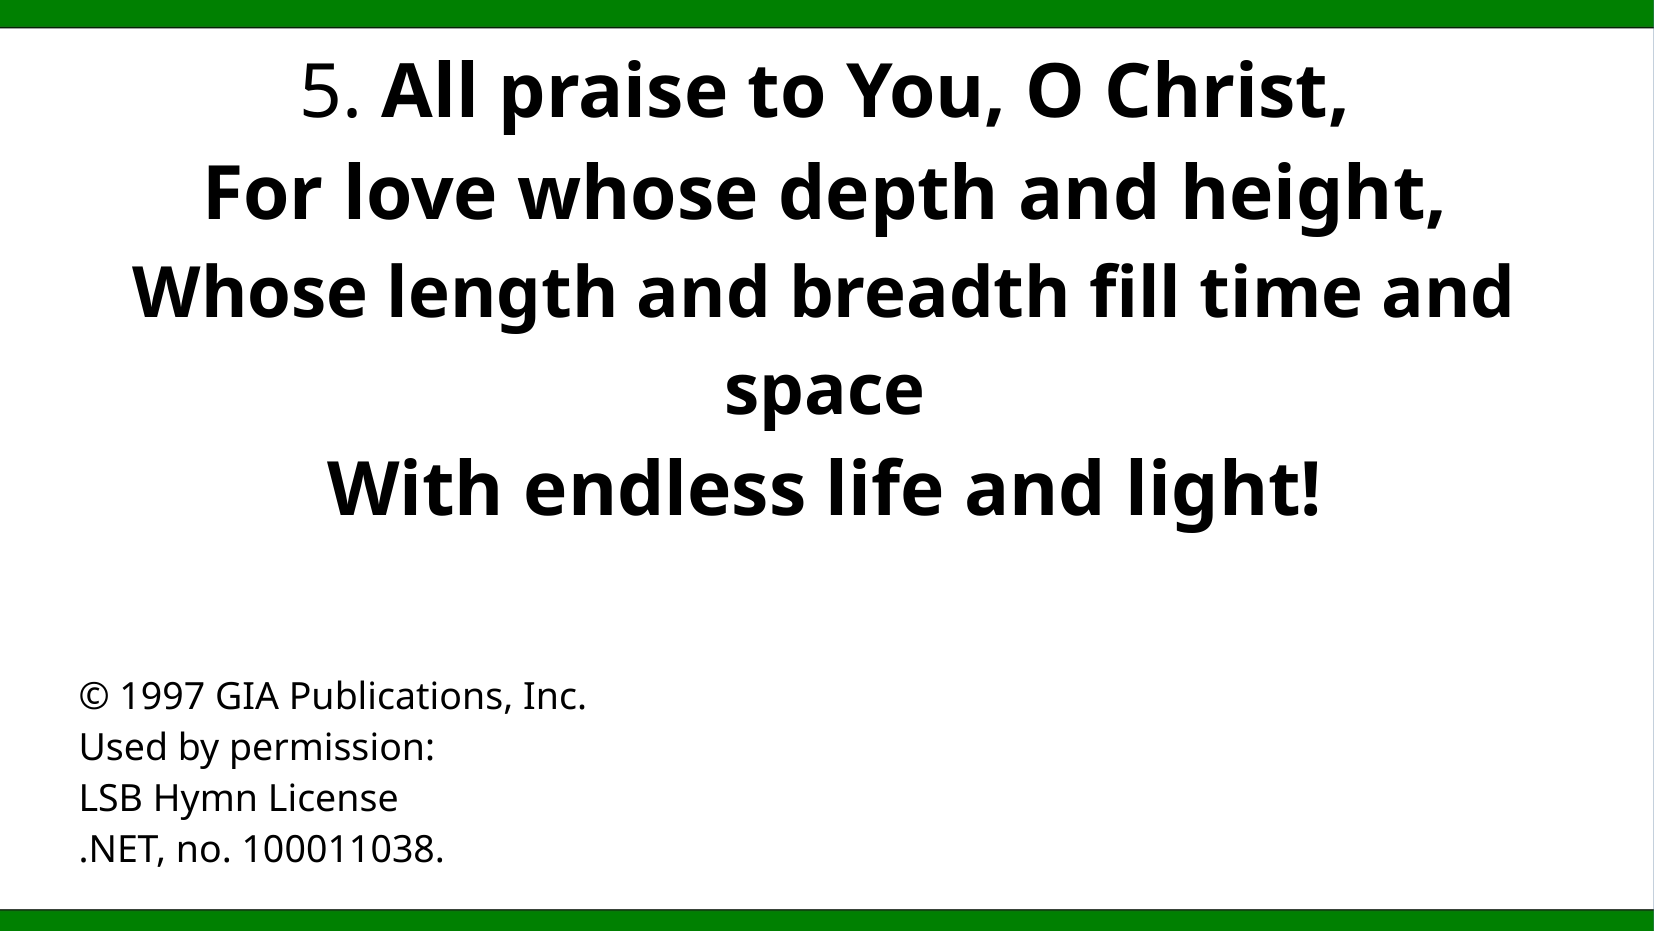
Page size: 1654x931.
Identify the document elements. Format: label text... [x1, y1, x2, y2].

text_box 5. All praise to You, O Christ, For love whose depth and height, Whose length and breadth fill time and space With endless life and light! © 1997 GIA Publications, Inc. Used by permission: LSB Hymn License .NET, no. 100011038. [45, 30, 1606, 815]
picture [0, 0, 1654, 931]
